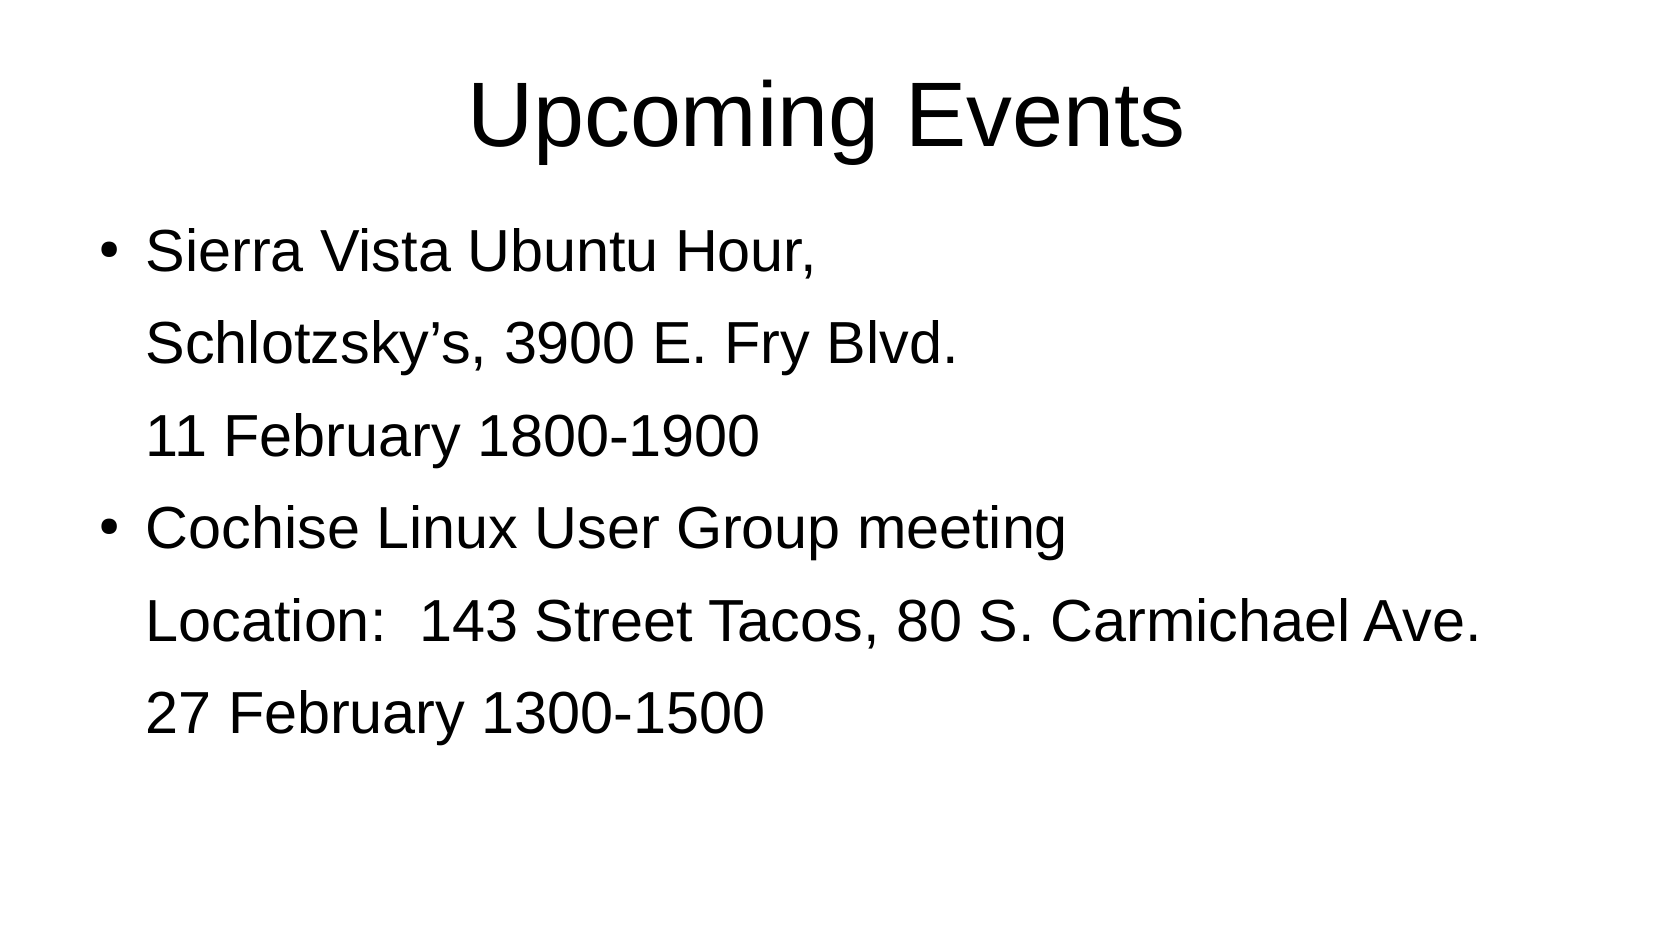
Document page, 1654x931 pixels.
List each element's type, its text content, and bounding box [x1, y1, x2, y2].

list Sierra Vista Ubuntu Hour, Schlotzsky’s, 3900 E. Fry Blvd. 11 February 1800-1900 Cochise Linux User Group meeting Location: 143 Street Tacos, 80 S. Carmichael Ave. 27 February 1300-1500 [82, 217, 1571, 758]
title Upcoming Events [82, 37, 1571, 193]
